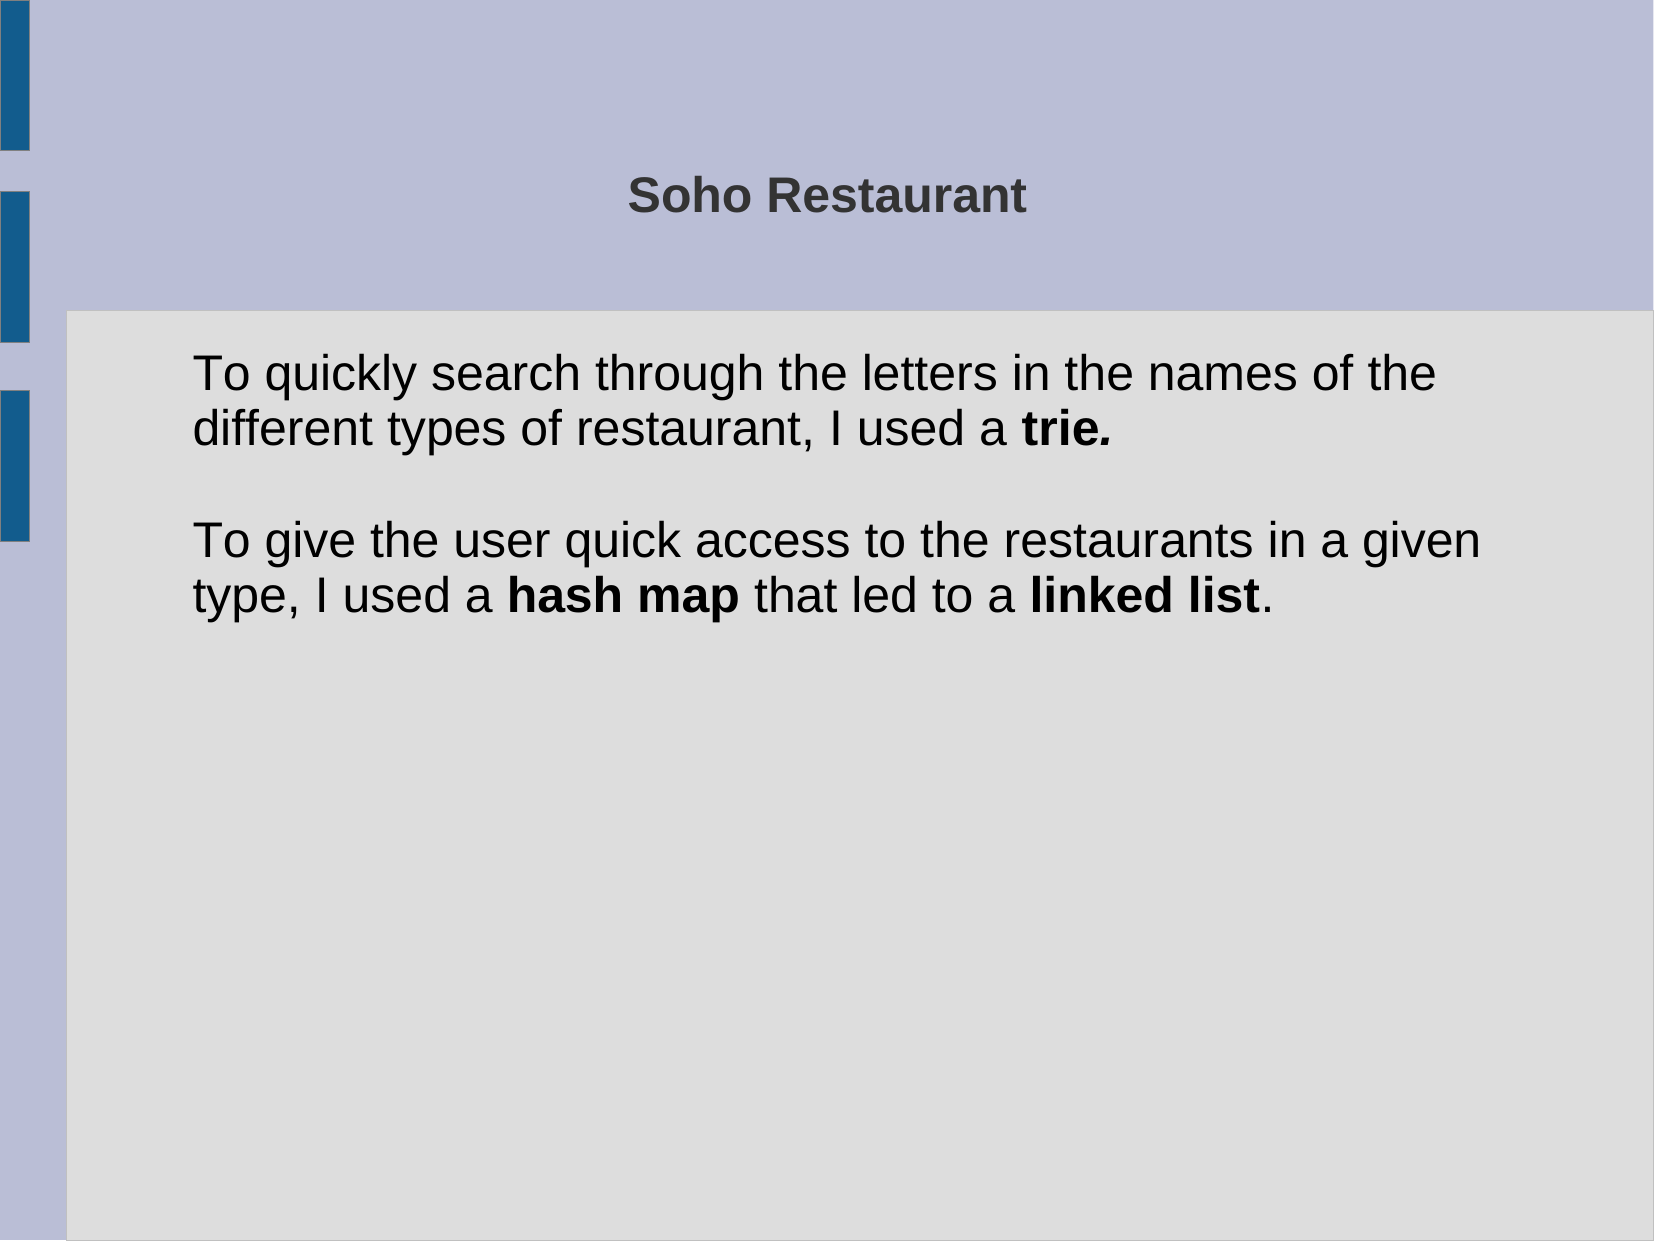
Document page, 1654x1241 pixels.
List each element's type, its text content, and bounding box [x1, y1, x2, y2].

title Soho Restaurant [121, 91, 1534, 299]
list To quickly search through the letters in the names of the different types of restaurant, I used a trie. To give the user quick access to the restaurants in a given type, I used a hash map that led to a linked list. [121, 344, 1534, 1127]
